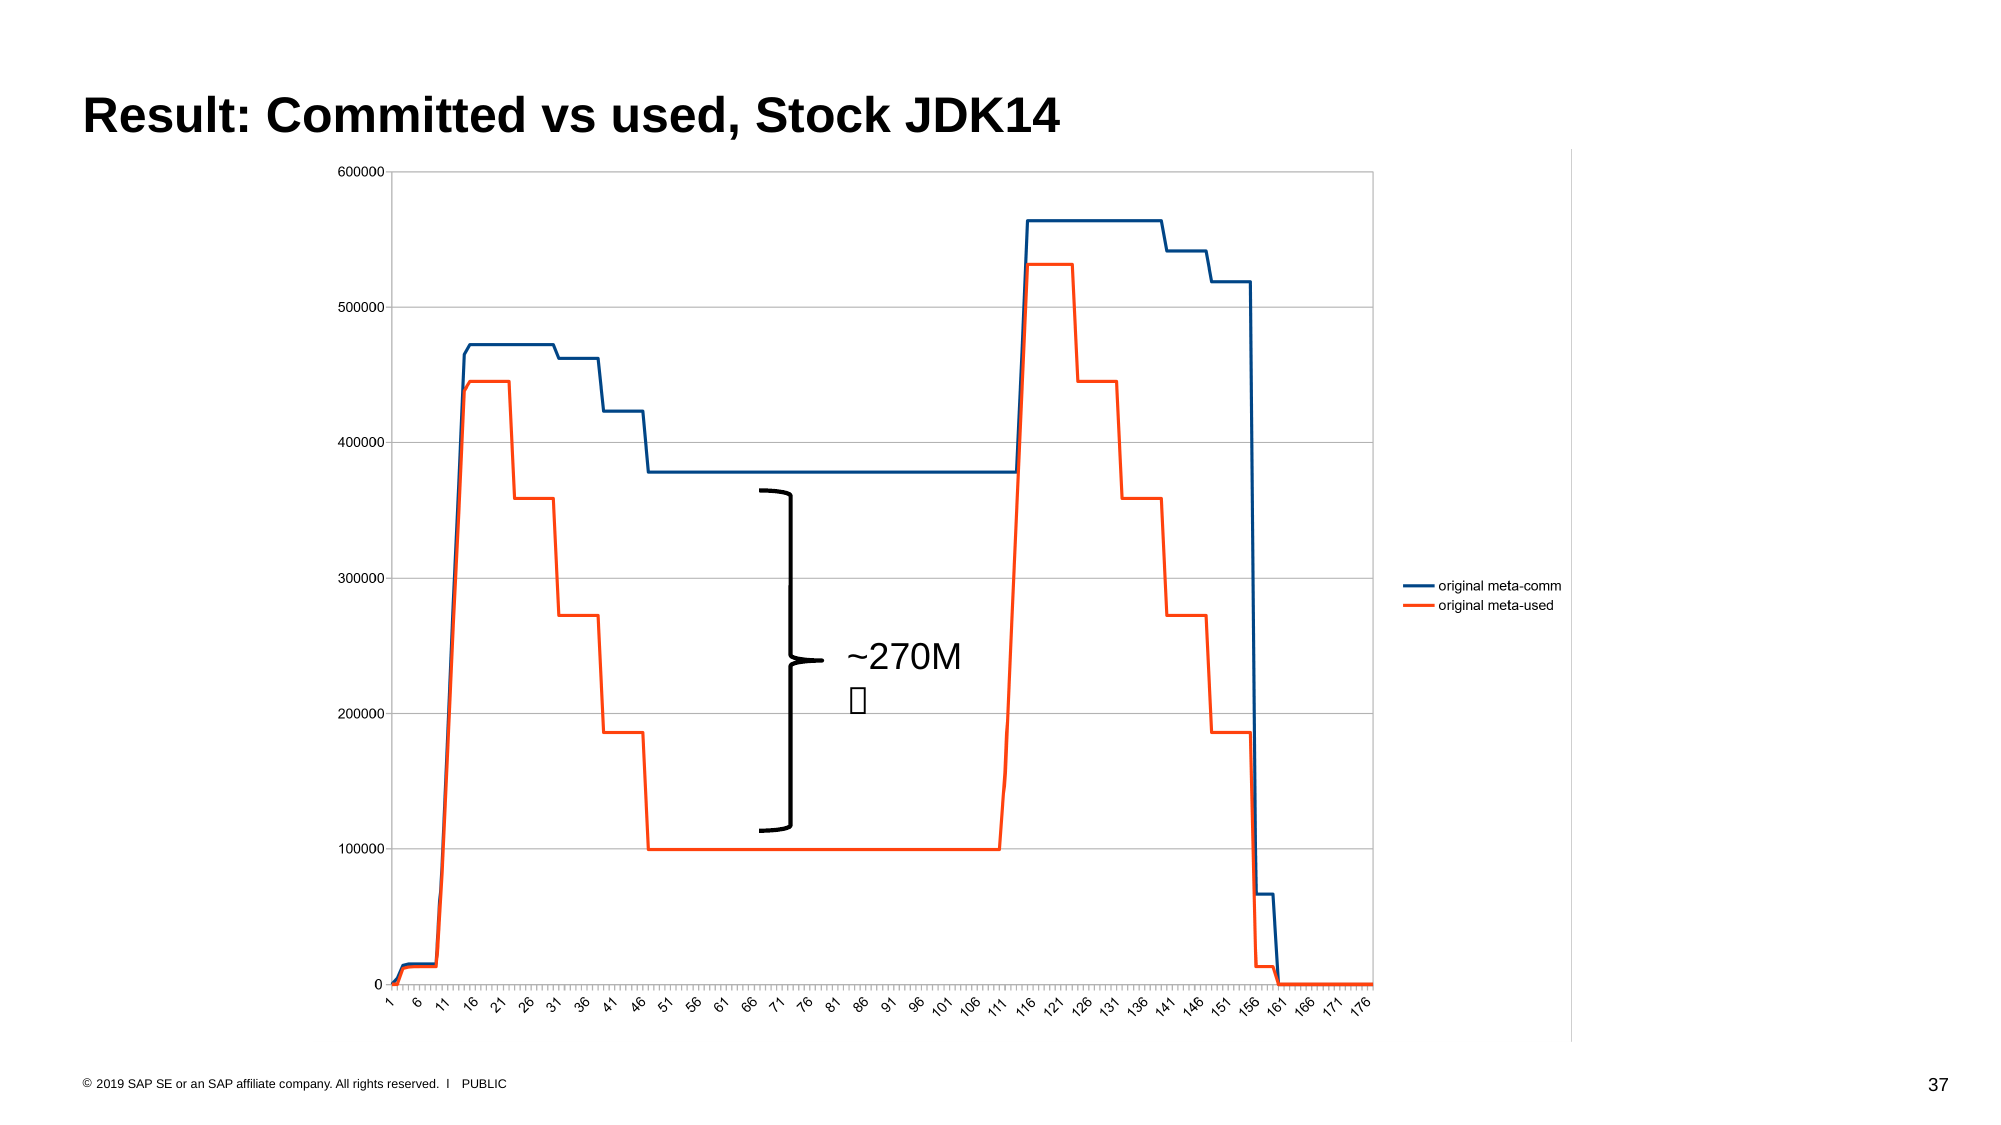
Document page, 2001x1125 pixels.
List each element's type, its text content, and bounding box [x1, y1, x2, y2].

title Result: Committed vs used, Stock JDK14 [82, 82, 1918, 144]
picture [312, 149, 1572, 1043]
text_box ~270M  [846, 631, 989, 722]
